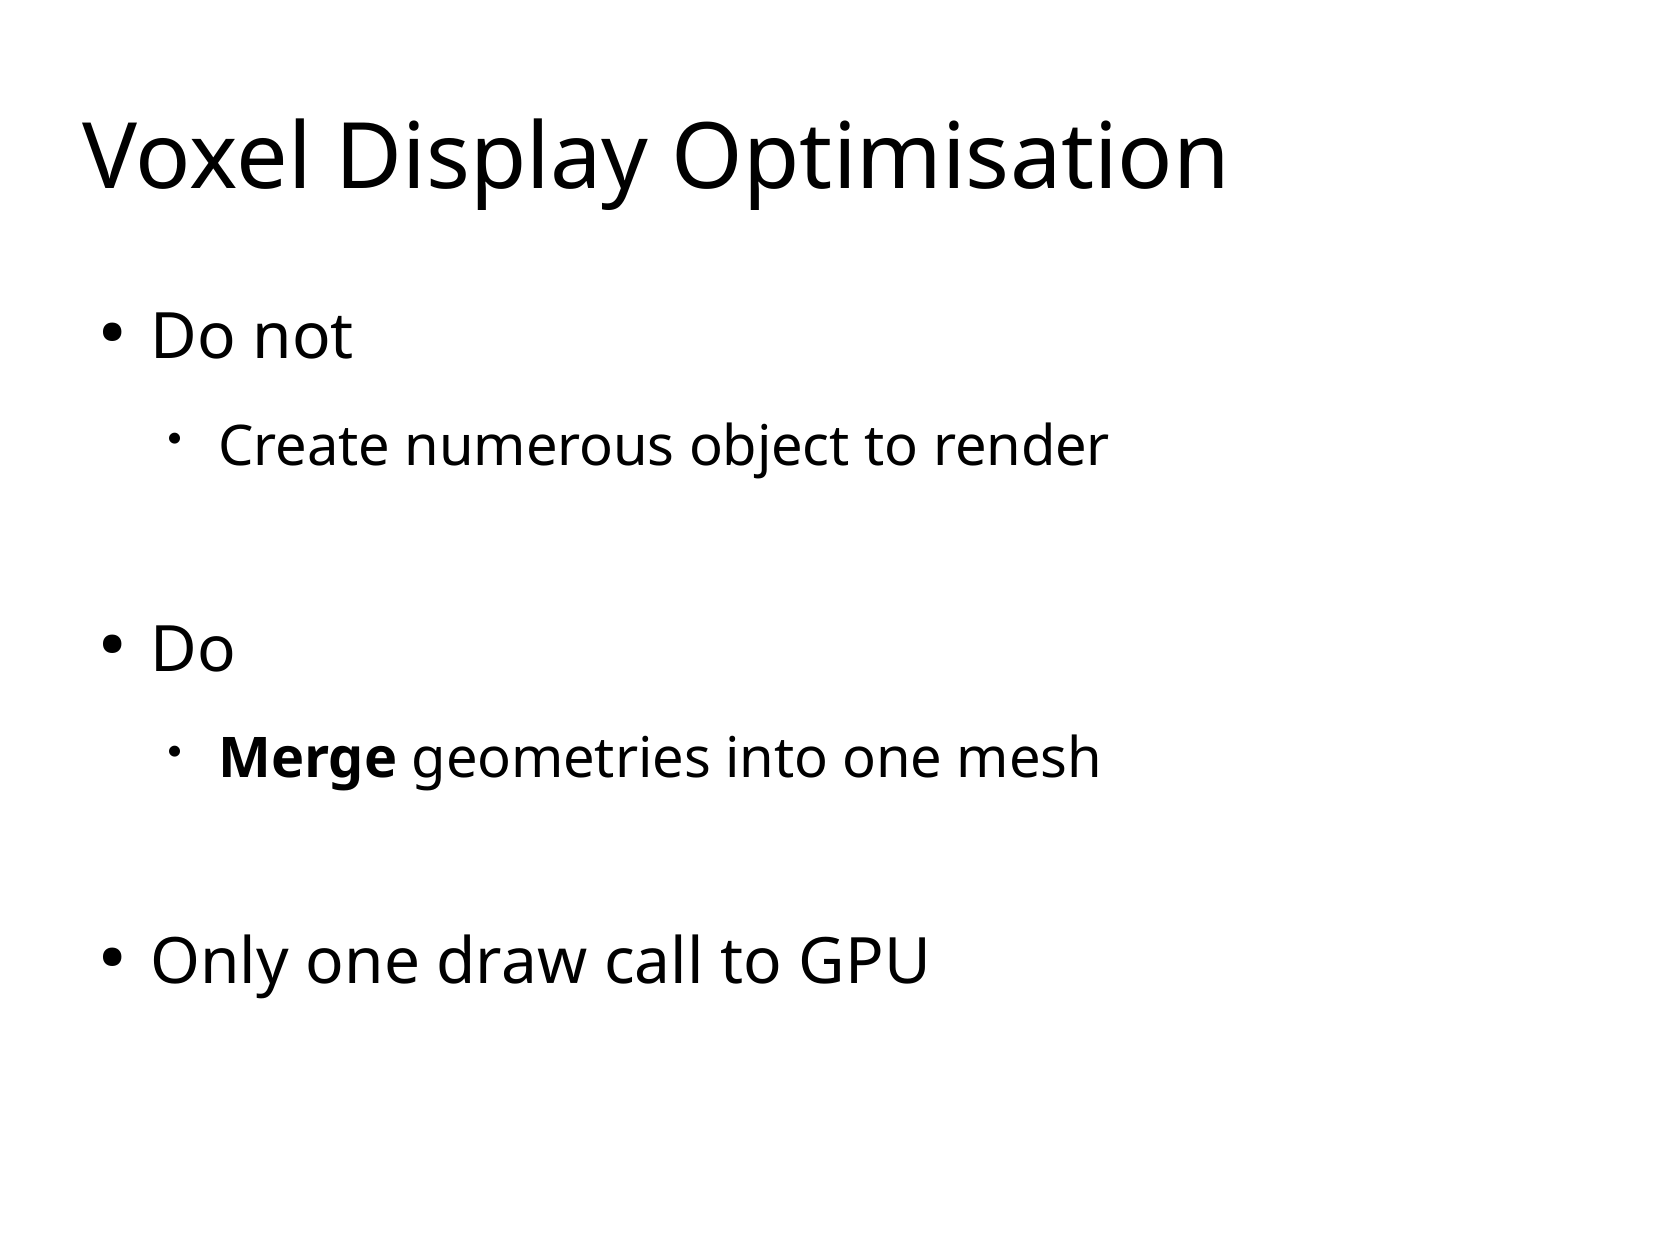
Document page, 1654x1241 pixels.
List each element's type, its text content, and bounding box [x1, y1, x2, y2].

title Voxel Display Optimisation [82, 49, 1571, 257]
list Do not Create numerous object to render Do Merge geometries into one mesh Only one draw call to GPU [82, 290, 1571, 1010]
